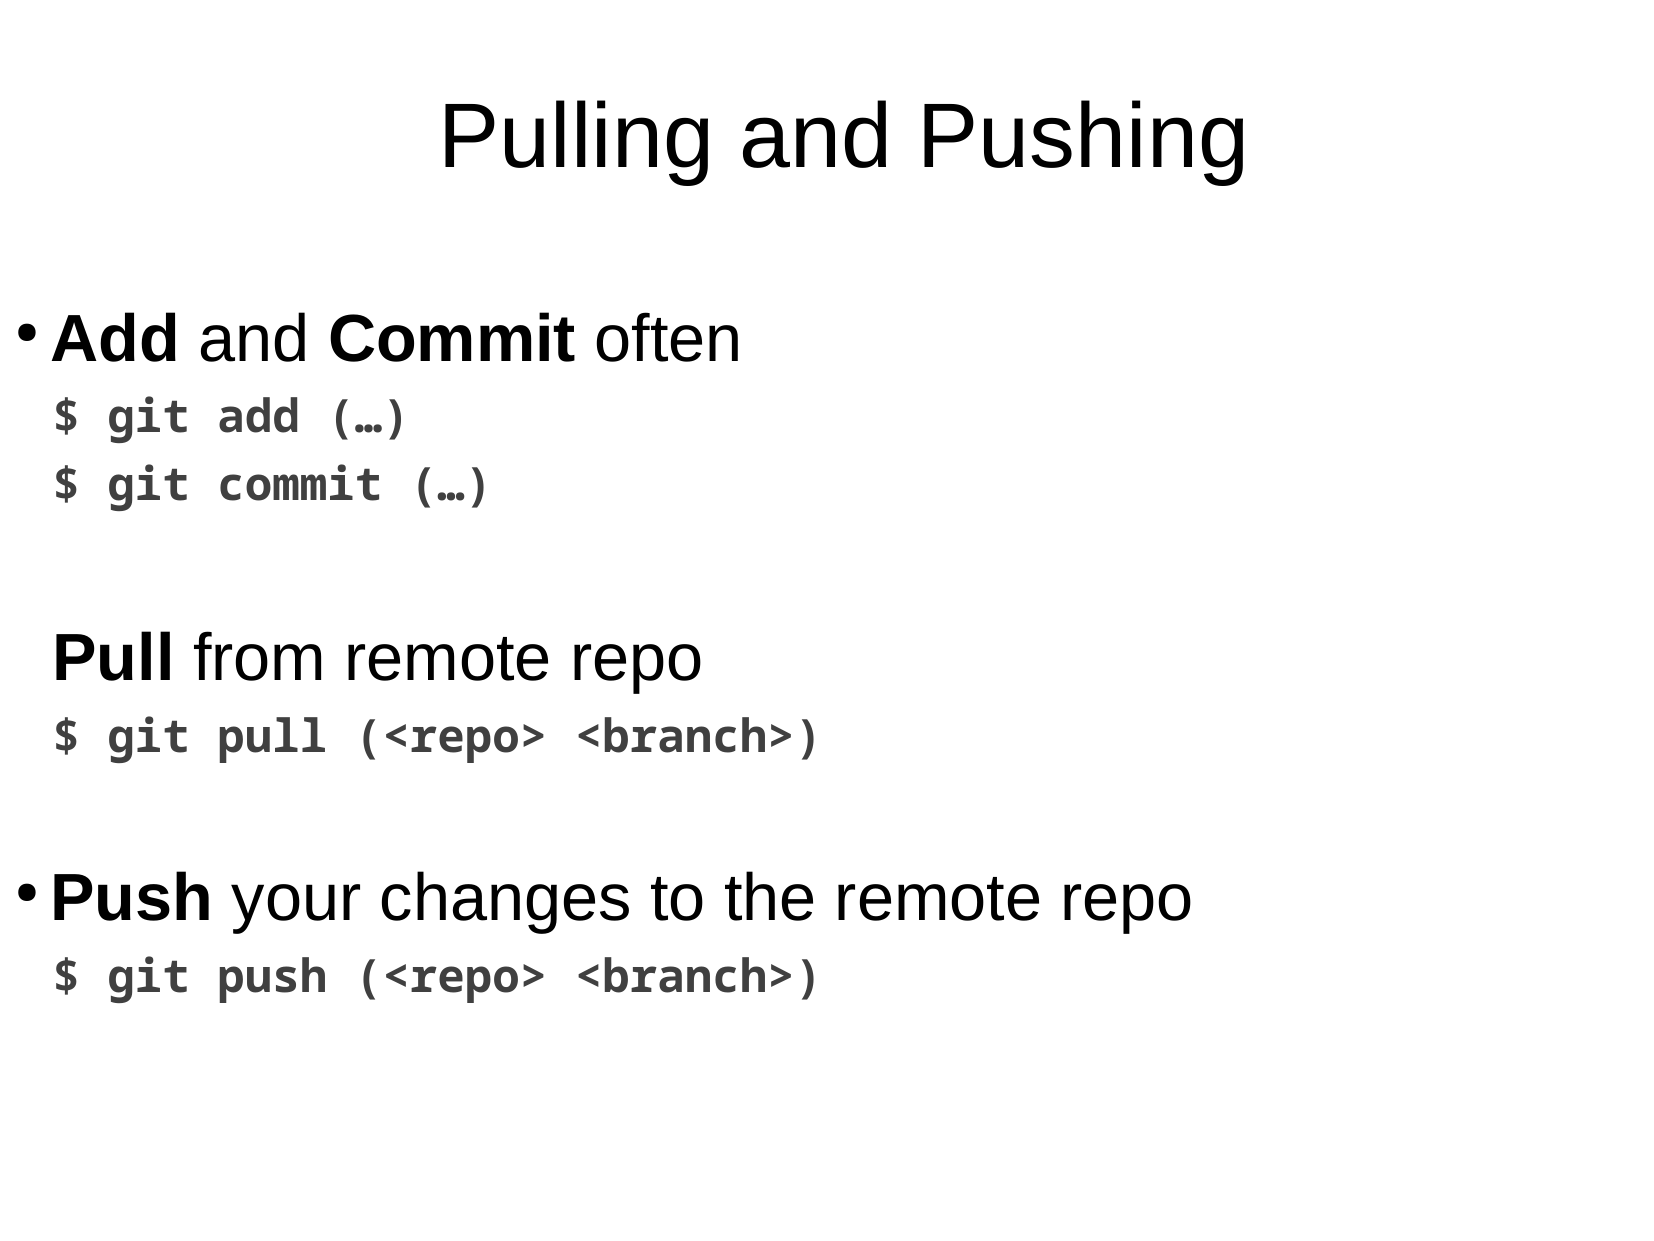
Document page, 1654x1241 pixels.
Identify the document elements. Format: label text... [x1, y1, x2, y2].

title Pulling and Pushing [0, 27, 1654, 206]
list Add and Commit often $ git add (…) $ git commit (…) Pull from remote repo $ git pull (<repo> <branch>) Push your changes to the remote repo $ git push (<repo> <branch>) [0, 206, 1654, 1117]
